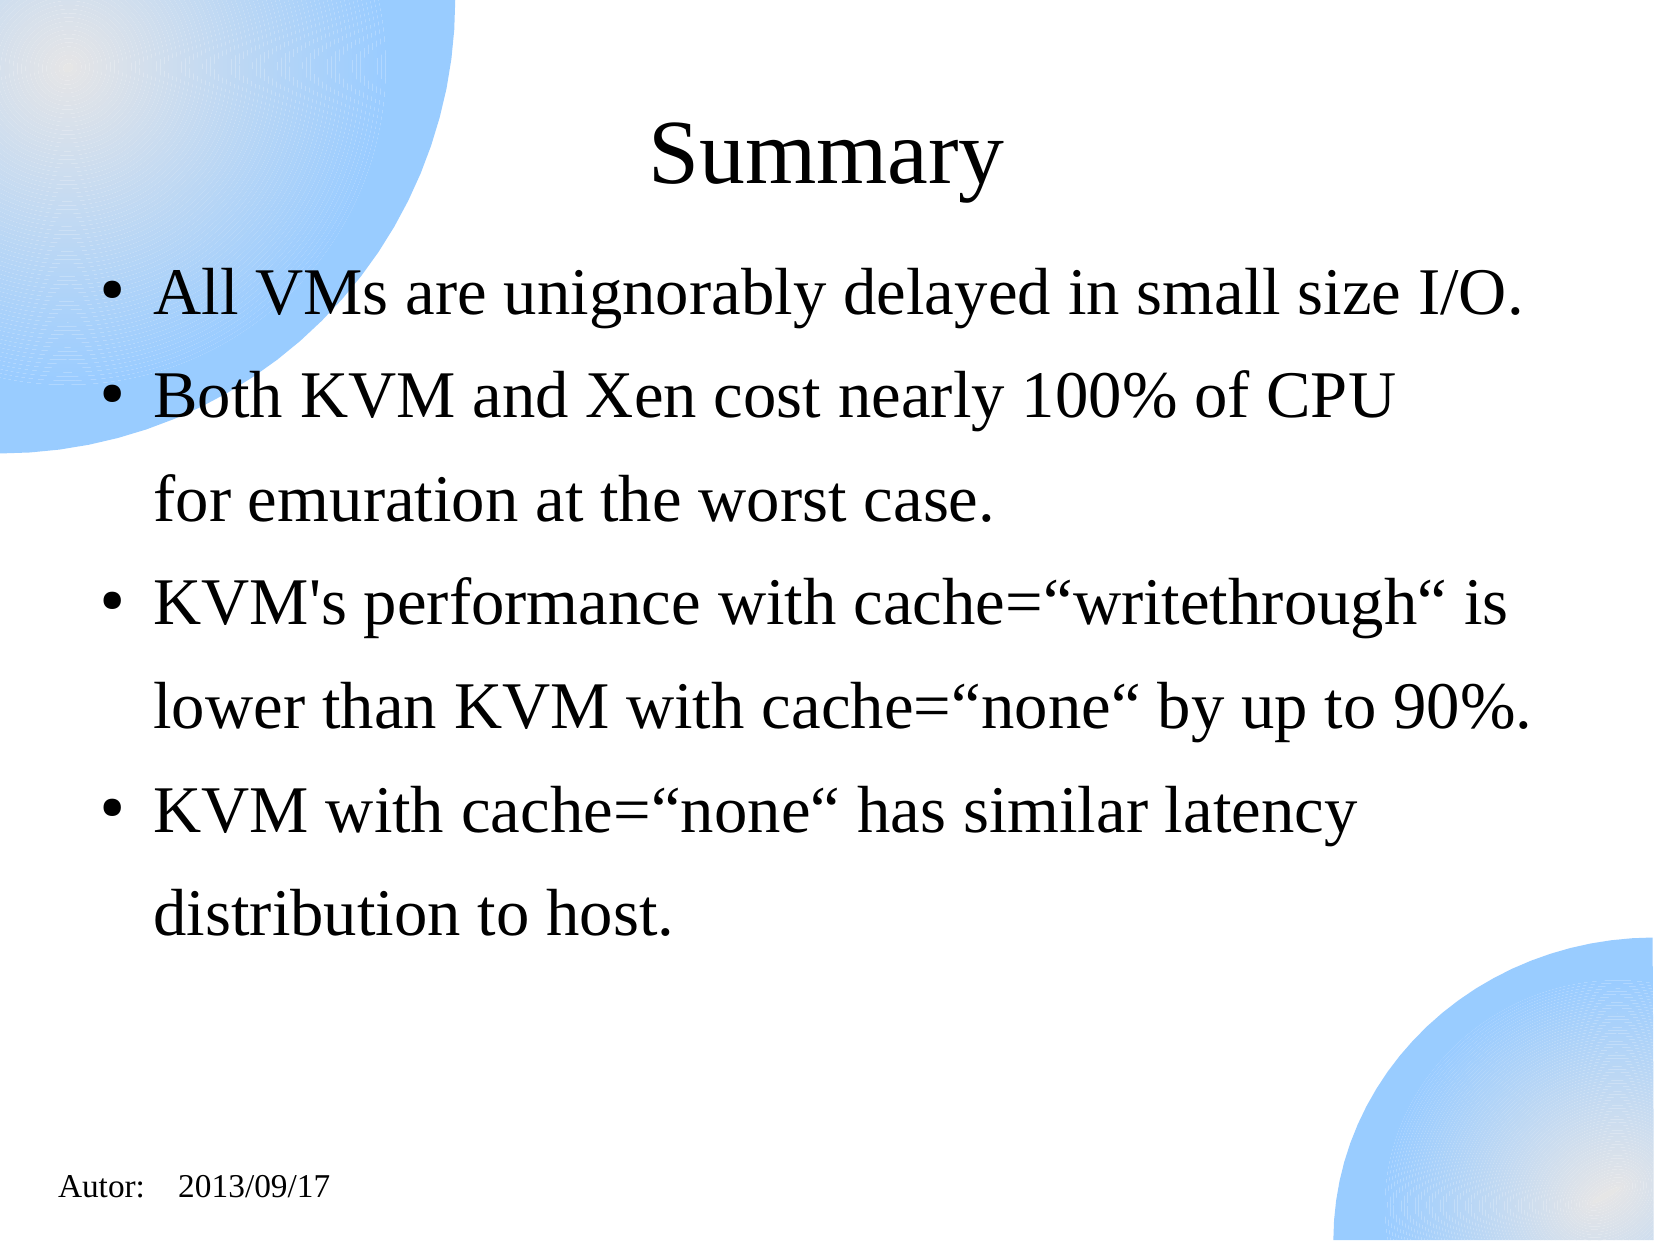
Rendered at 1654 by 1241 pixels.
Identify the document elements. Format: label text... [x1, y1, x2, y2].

list All VMs are unignorably delayed in small size I/O. Both KVM and Xen cost nearly 100% of CPU for emuration at the worst case. KVM's performance with cache=“writethrough“ is lower than KVM with cache=“none“ by up to 90%. KVM with cache=“none“ has similar latency distribution to host. [82, 254, 1571, 975]
title Summary [82, 49, 1571, 254]
